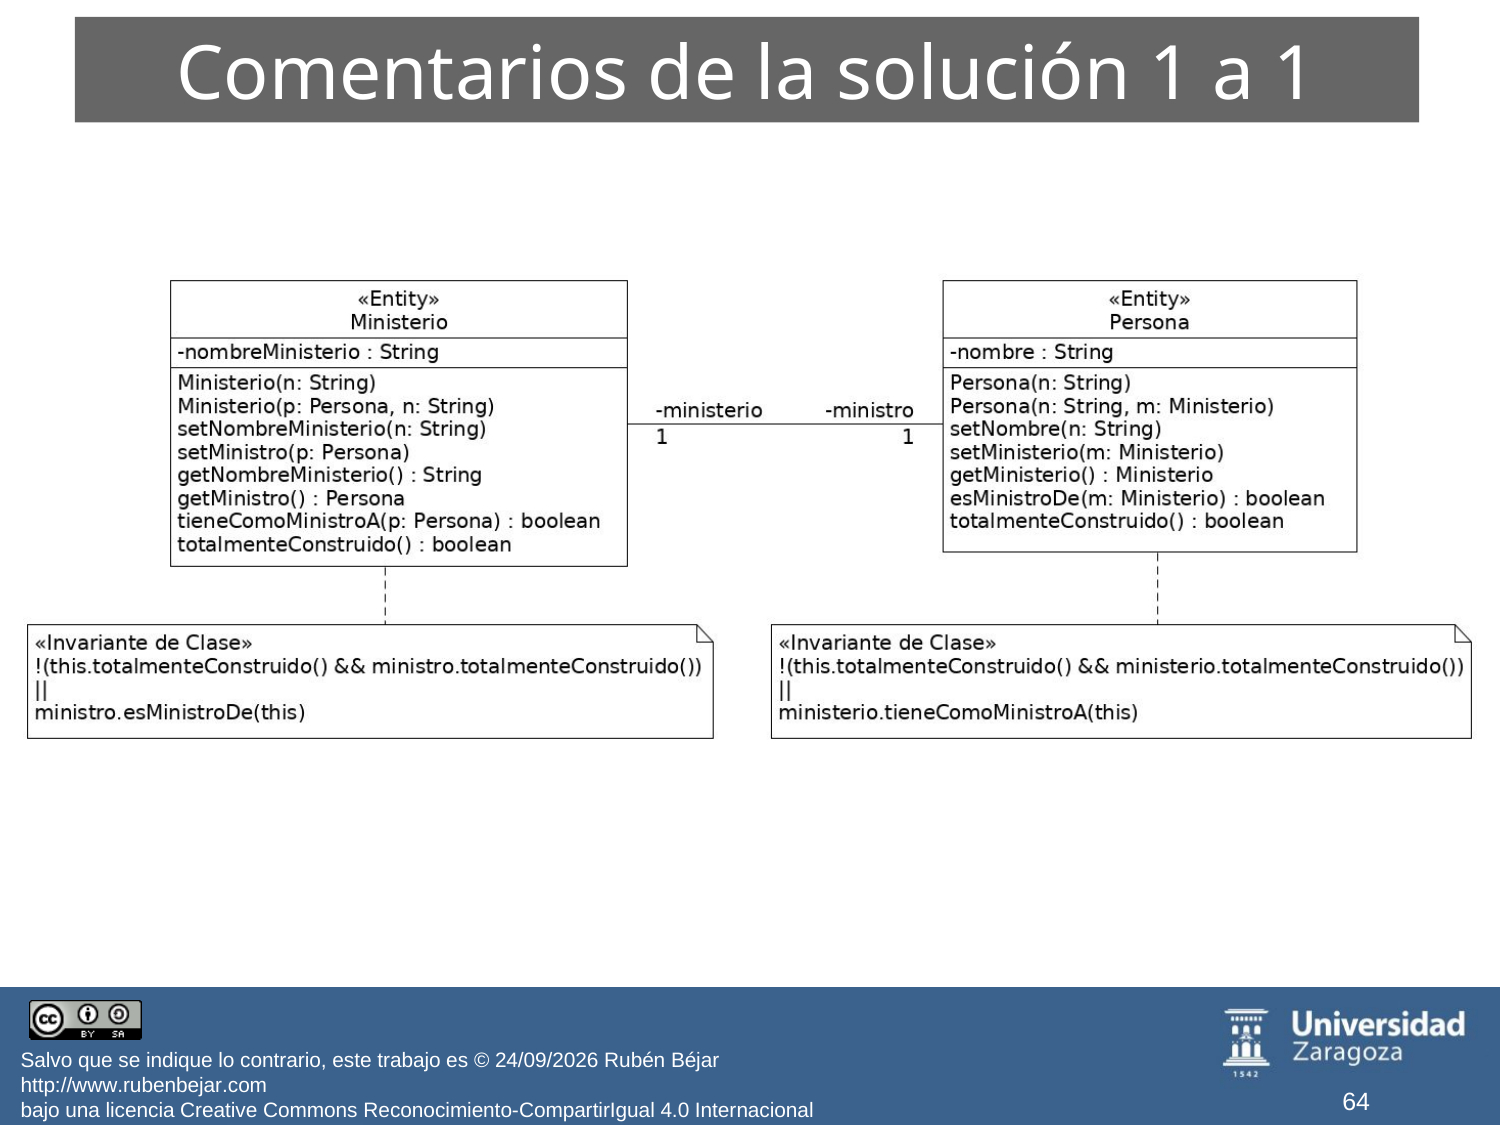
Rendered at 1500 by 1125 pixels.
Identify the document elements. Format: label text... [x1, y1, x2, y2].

picture [23, 273, 1477, 745]
picture [0, 987, 1500, 1125]
title Comentarios de la solución 1 a 1 [74, 16, 1420, 123]
